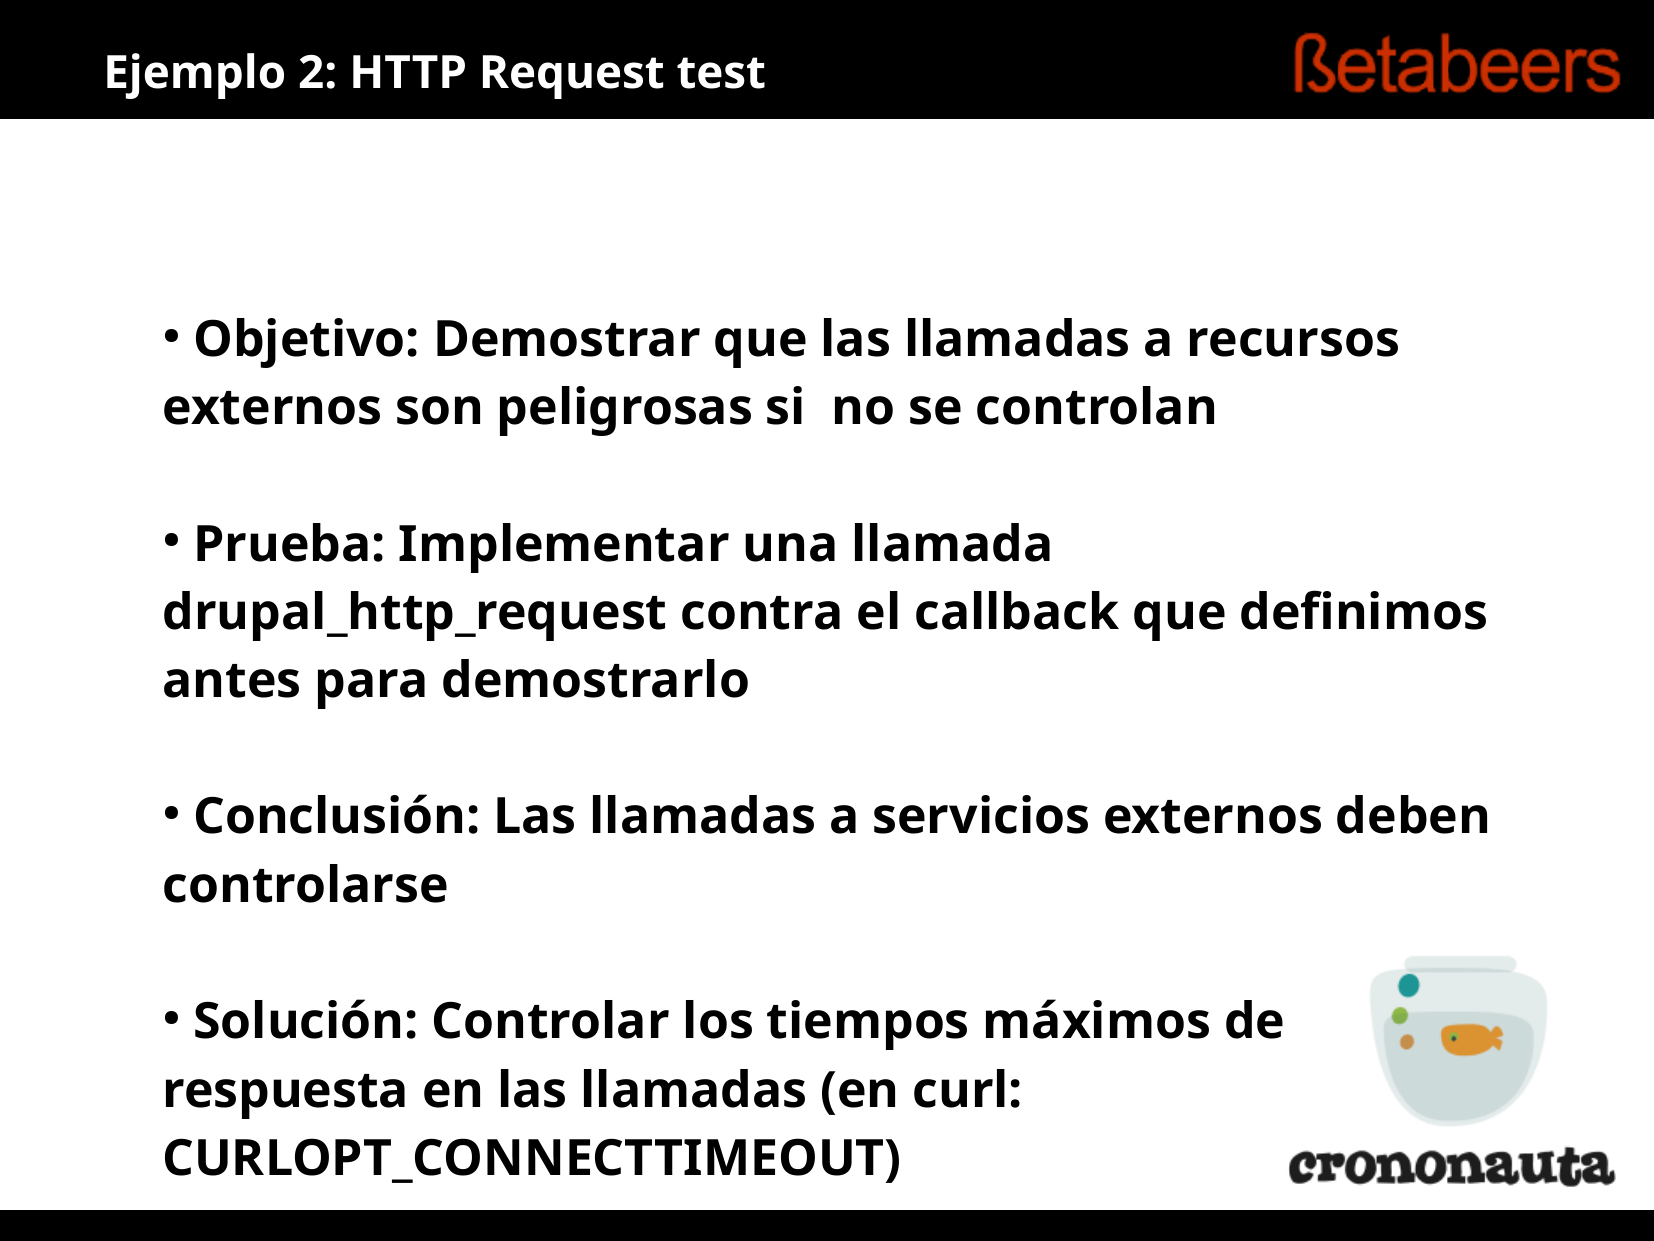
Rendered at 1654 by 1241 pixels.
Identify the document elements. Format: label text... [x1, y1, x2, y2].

picture [1240, 1016, 1245, 1032]
text_box Objetivo: Demostrar que las llamadas a recursos externos son peligrosas si no se controlan Prueba: Implementar una llamada drupal_http_request contra el callback que definimos antes para demostrarlo Conclusión: Las llamadas a servicios externos deben controlarse Solución: Controlar los tiempos máximos de respuesta en las llamadas (en curl: CURLOPT_CONNECTTIMEOUT) [147, 295, 1536, 926]
picture [1240, 944, 1637, 1196]
picture [1290, 29, 1625, 101]
text_box Ejemplo 2: HTTP Request test [88, 31, 766, 99]
